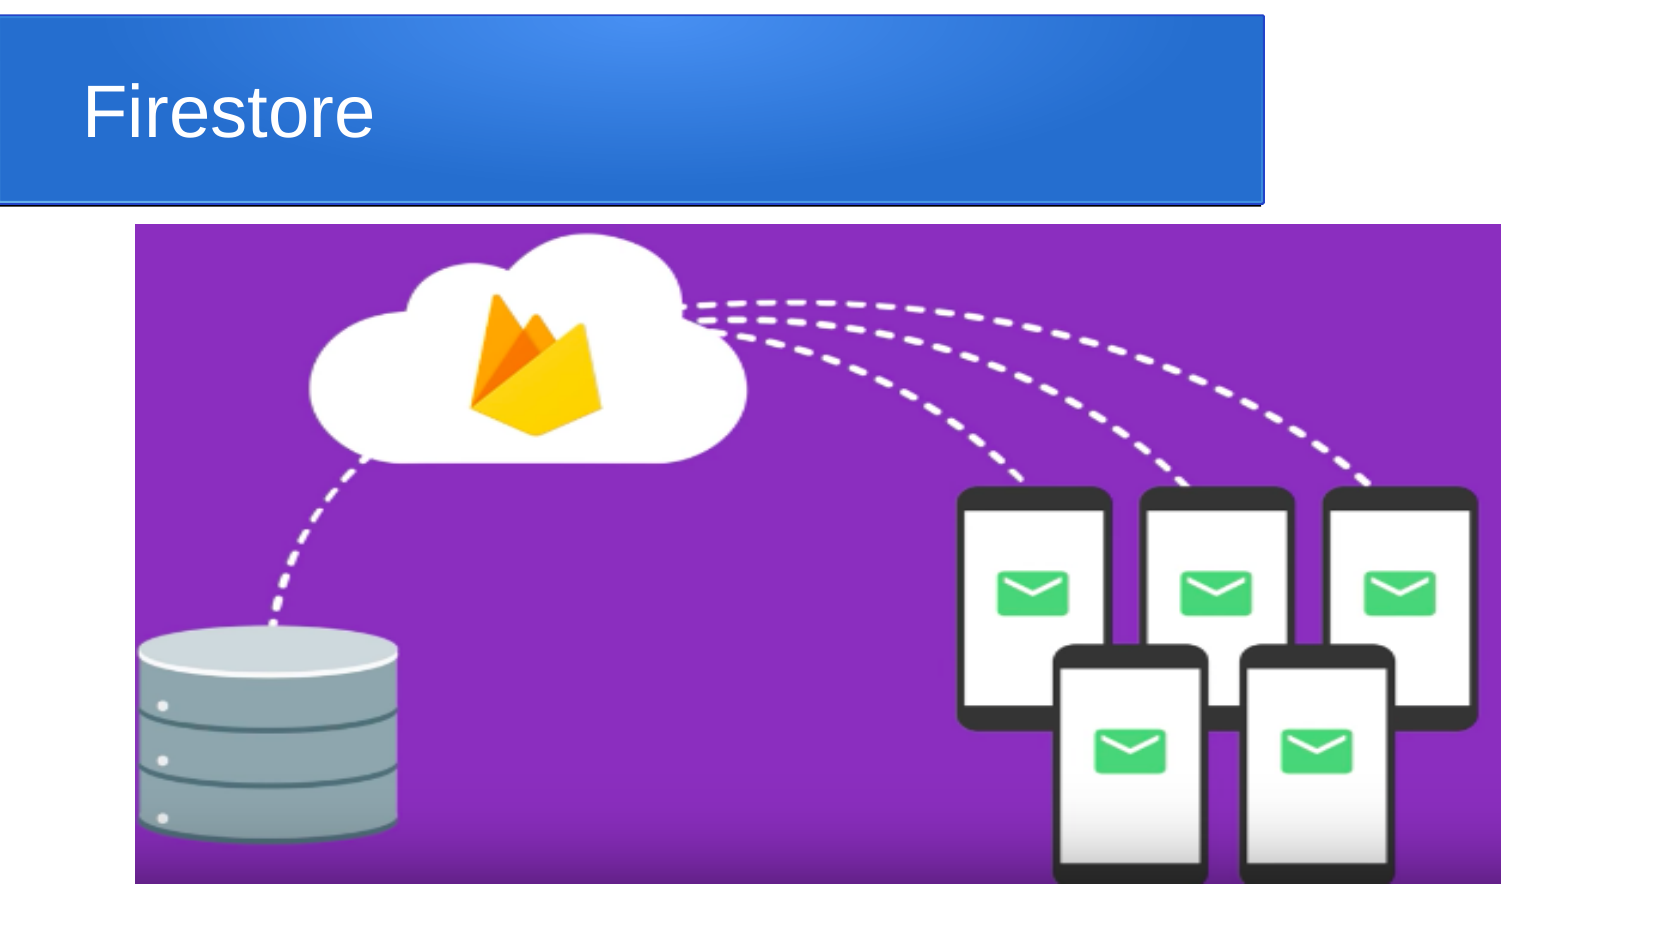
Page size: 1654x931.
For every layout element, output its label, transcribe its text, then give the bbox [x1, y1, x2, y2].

title Firestore [82, 35, 1235, 189]
picture [135, 224, 1501, 884]
